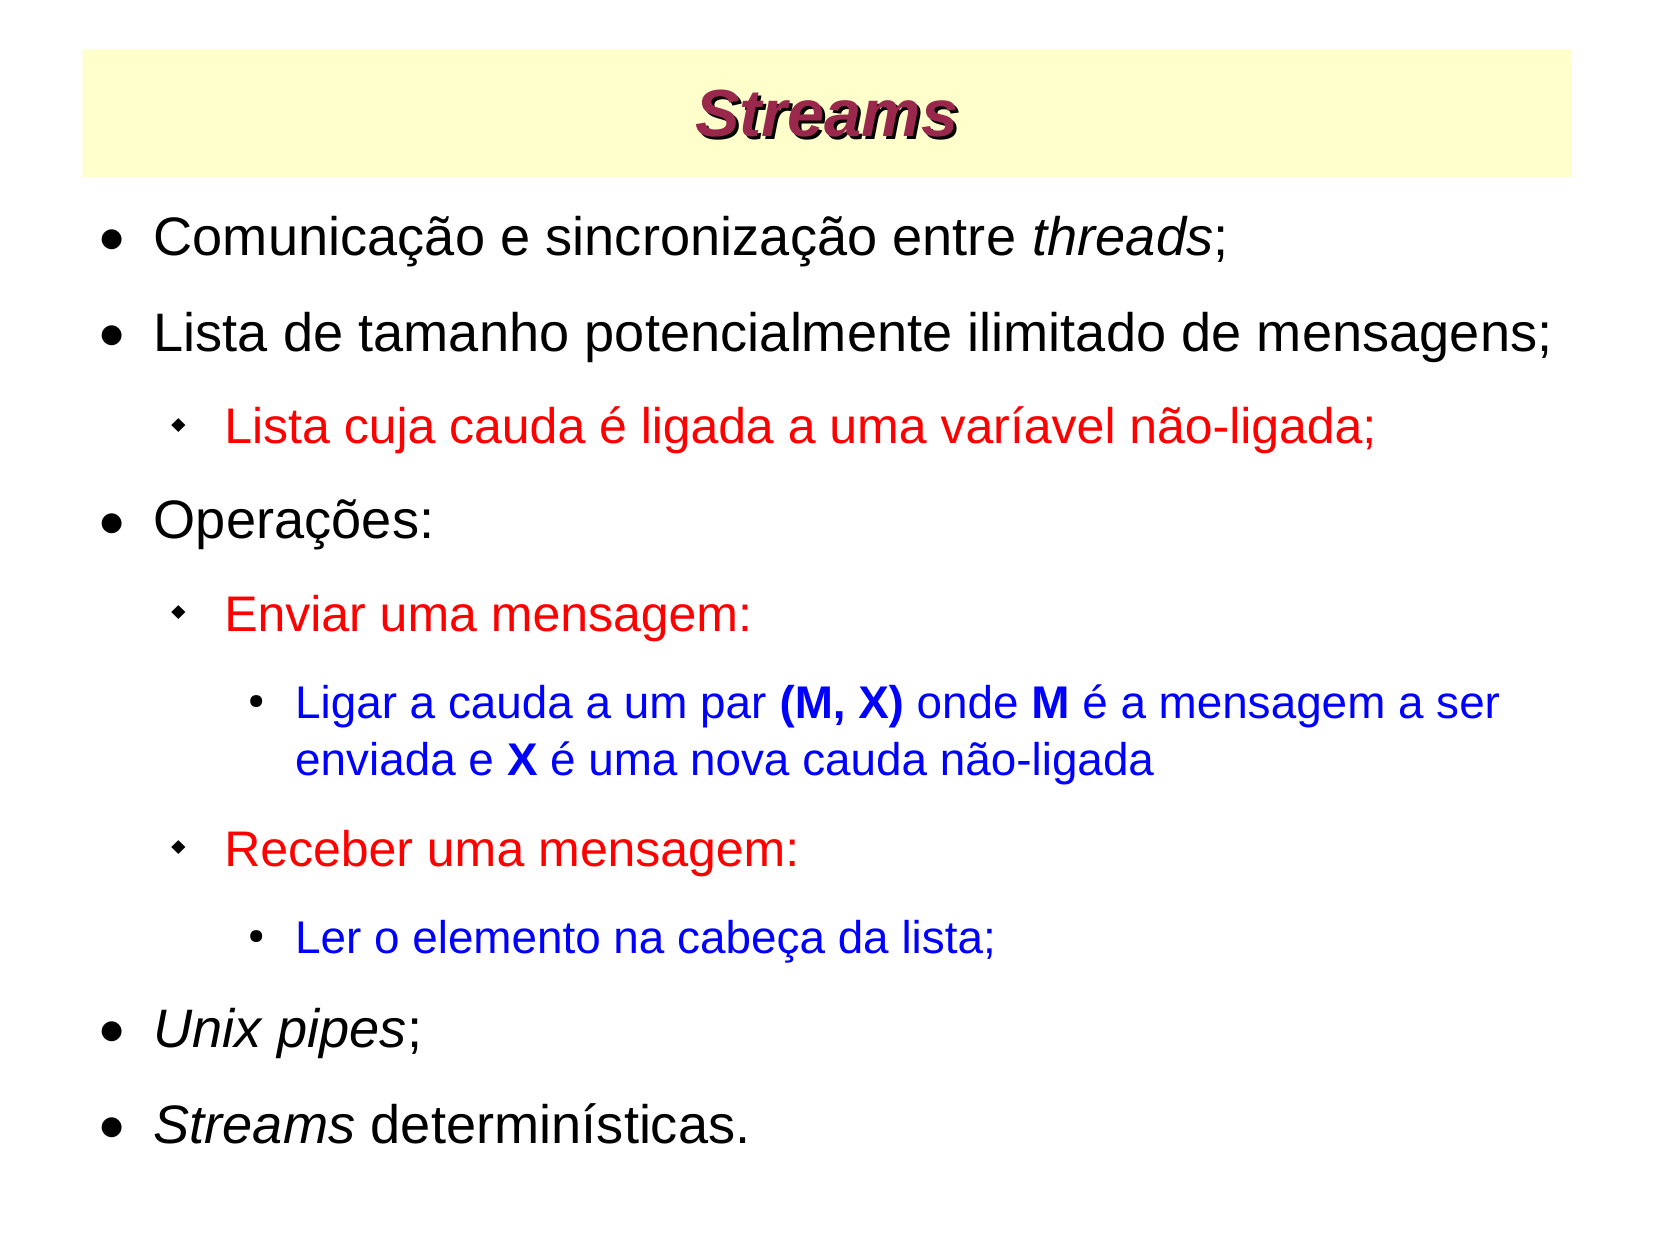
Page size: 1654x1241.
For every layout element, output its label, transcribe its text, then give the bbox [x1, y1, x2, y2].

list Comunicação e sincronização entre threads; Lista de tamanho potencialmente ilimitado de mensagens; Lista cuja cauda é ligada a uma varíavel não-ligada; Operações: Enviar uma mensagem: Ligar a cauda a um par (M, X) onde M é a mensagem a ser enviada e X é uma nova cauda não-ligada Receber uma mensagem: Ler o elemento na cabeça da lista; Unix pipes; Streams determinísticas. [82, 206, 1571, 1158]
title Streams [82, 49, 1571, 178]
